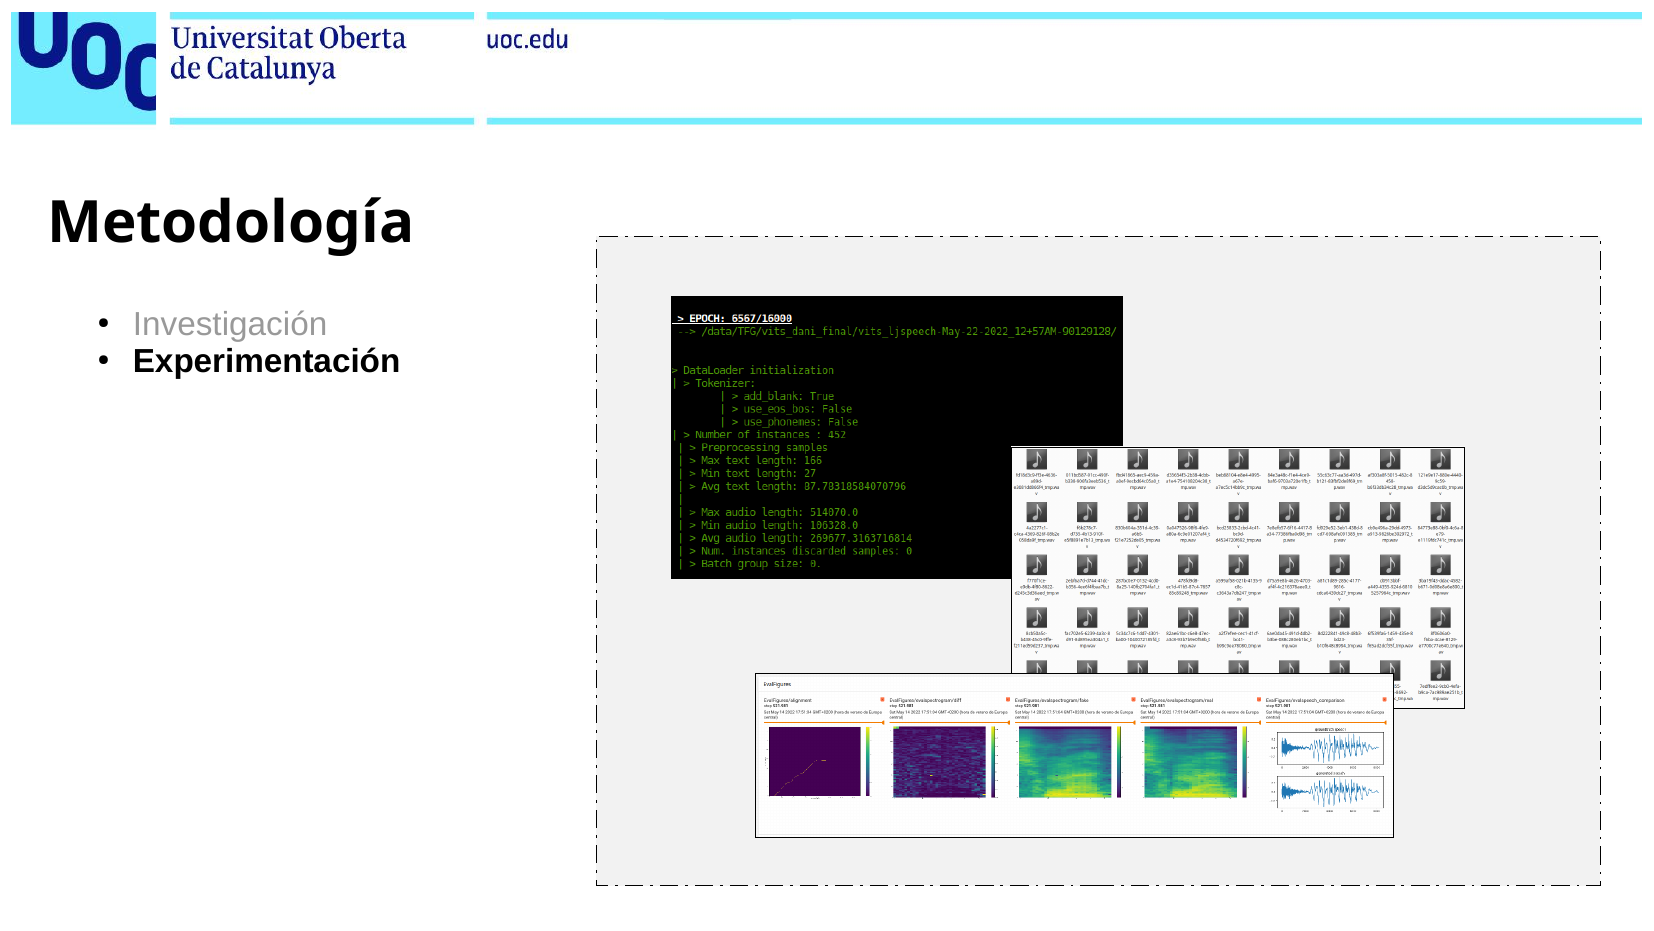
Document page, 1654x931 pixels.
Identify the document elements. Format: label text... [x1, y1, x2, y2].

text_box [596, 236, 1601, 886]
text_box Investigación Experimentación [82, 297, 596, 387]
picture [671, 296, 1465, 838]
picture [11, 12, 1642, 130]
text_box Metodología [47, 180, 1536, 260]
